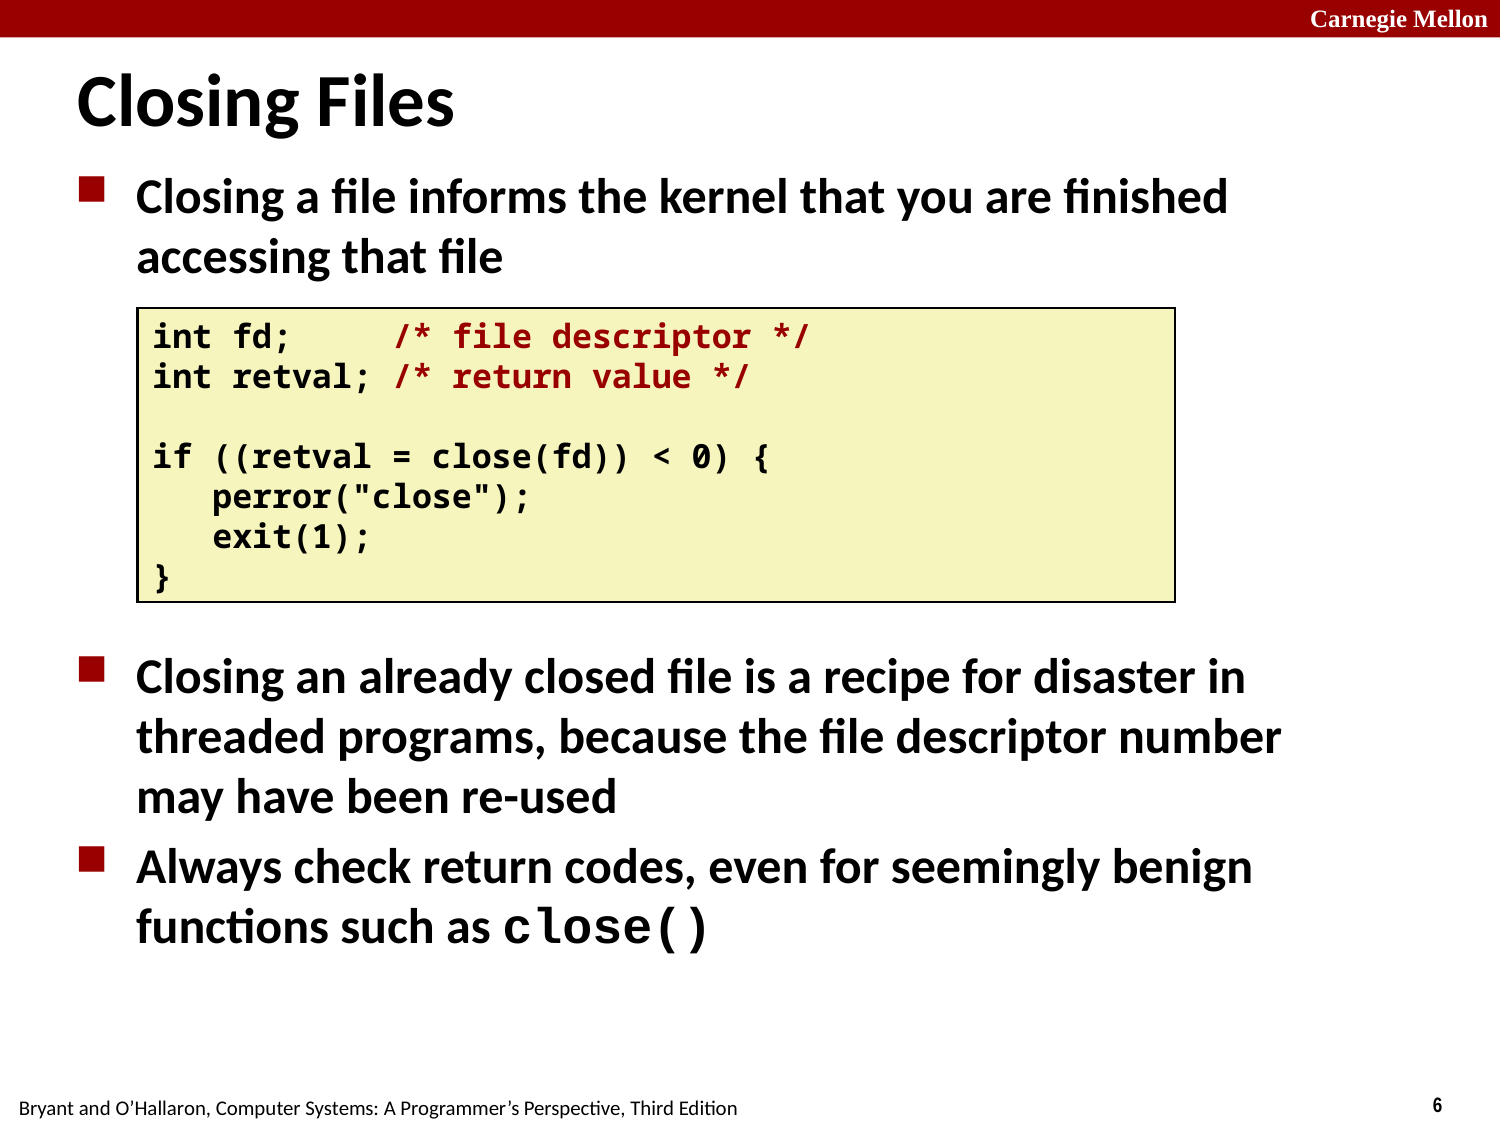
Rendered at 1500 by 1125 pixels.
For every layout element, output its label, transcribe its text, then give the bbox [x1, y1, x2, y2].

text_box Closing Files [62, 33, 1308, 159]
text_box Closing a file informs the kernel that you are finished accessing that file Closing an already closed file is a recipe for disaster in threaded programs, because the file descriptor number may have been re-used Always check return codes, even for seemingly benign functions such as close() [65, 156, 1361, 972]
text_box int fd; /* file descriptor */ int retval; /* return value */ if ((retval = close(fd)) < 0) { perror("close"); exit(1); } [137, 307, 1175, 603]
